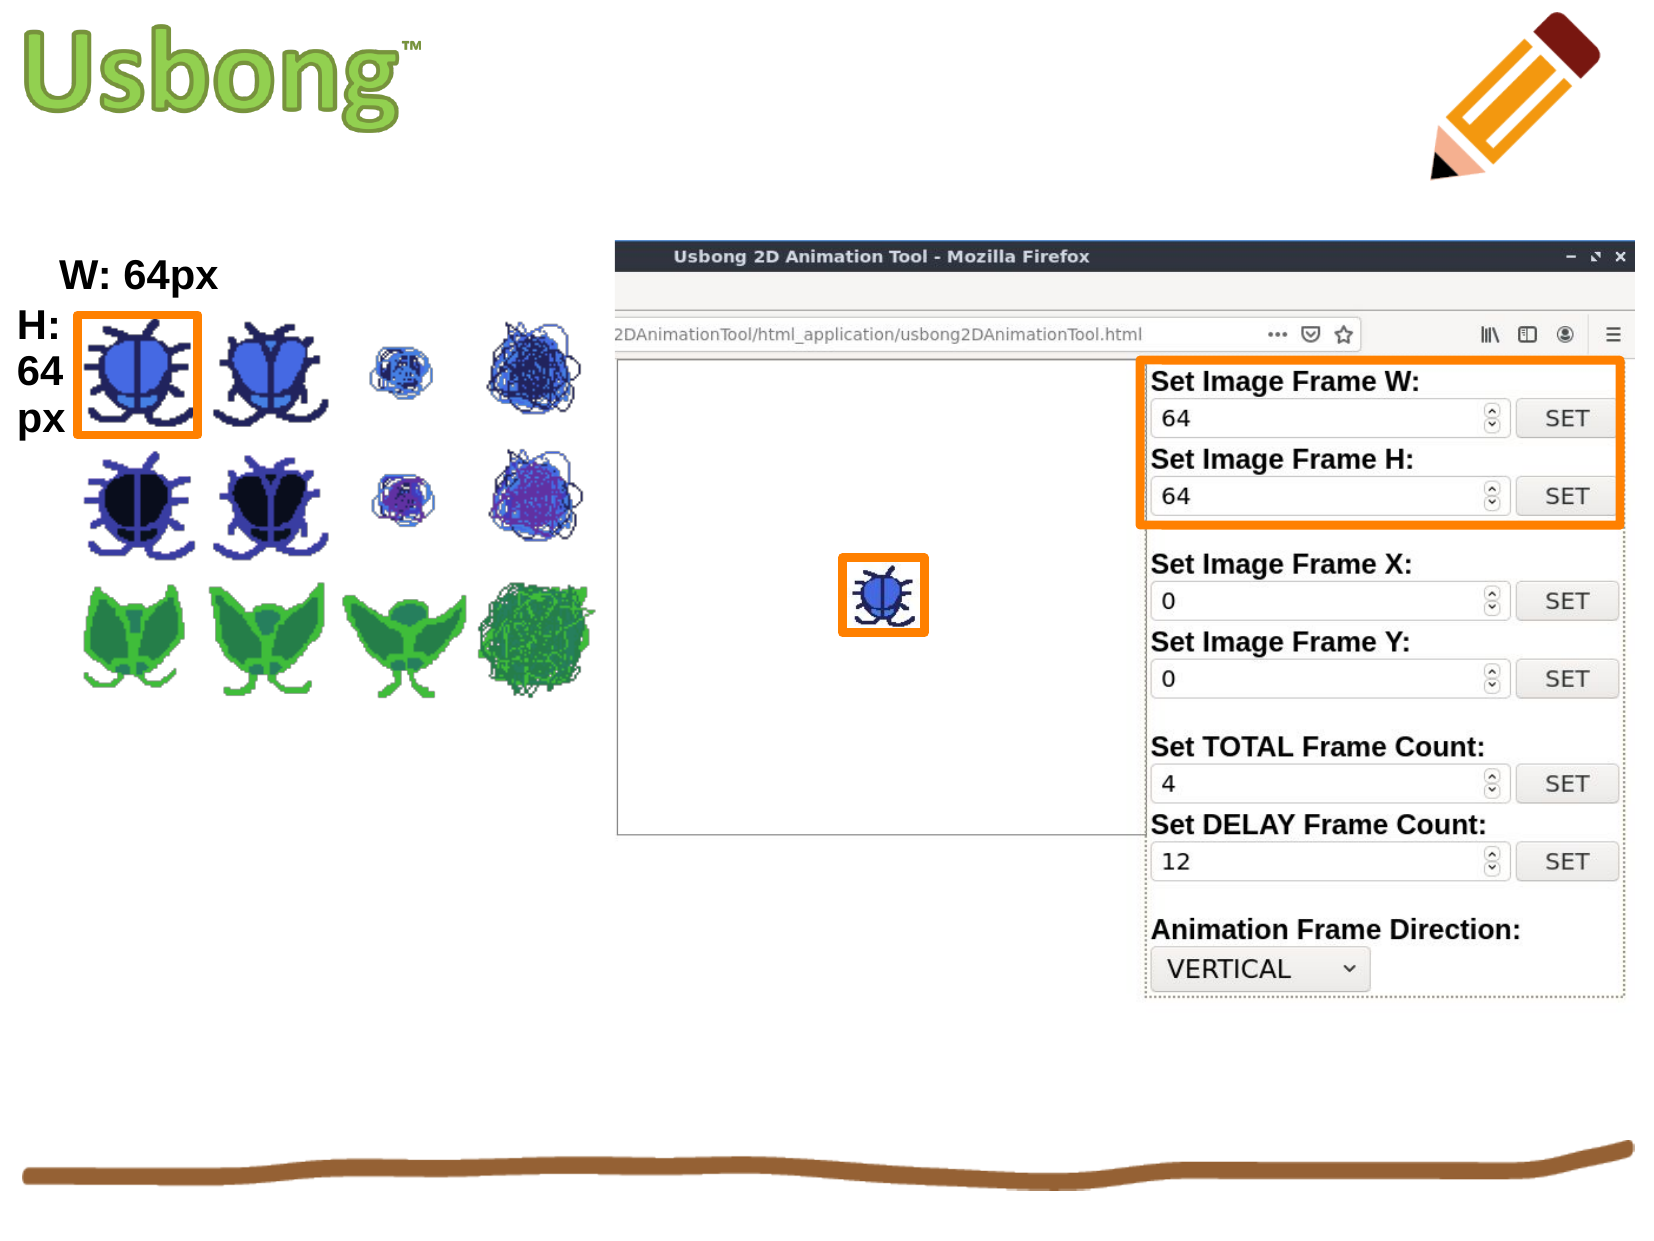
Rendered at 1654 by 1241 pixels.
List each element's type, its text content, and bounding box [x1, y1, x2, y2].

picture [22, 1140, 1635, 1191]
picture [93, 319, 193, 431]
text_box H: 64px [2, 294, 93, 449]
text_box W: 64px [44, 244, 234, 306]
picture [24, 24, 421, 133]
picture [68, 306, 602, 841]
picture [614, 240, 1636, 1017]
picture [1430, 12, 1601, 181]
